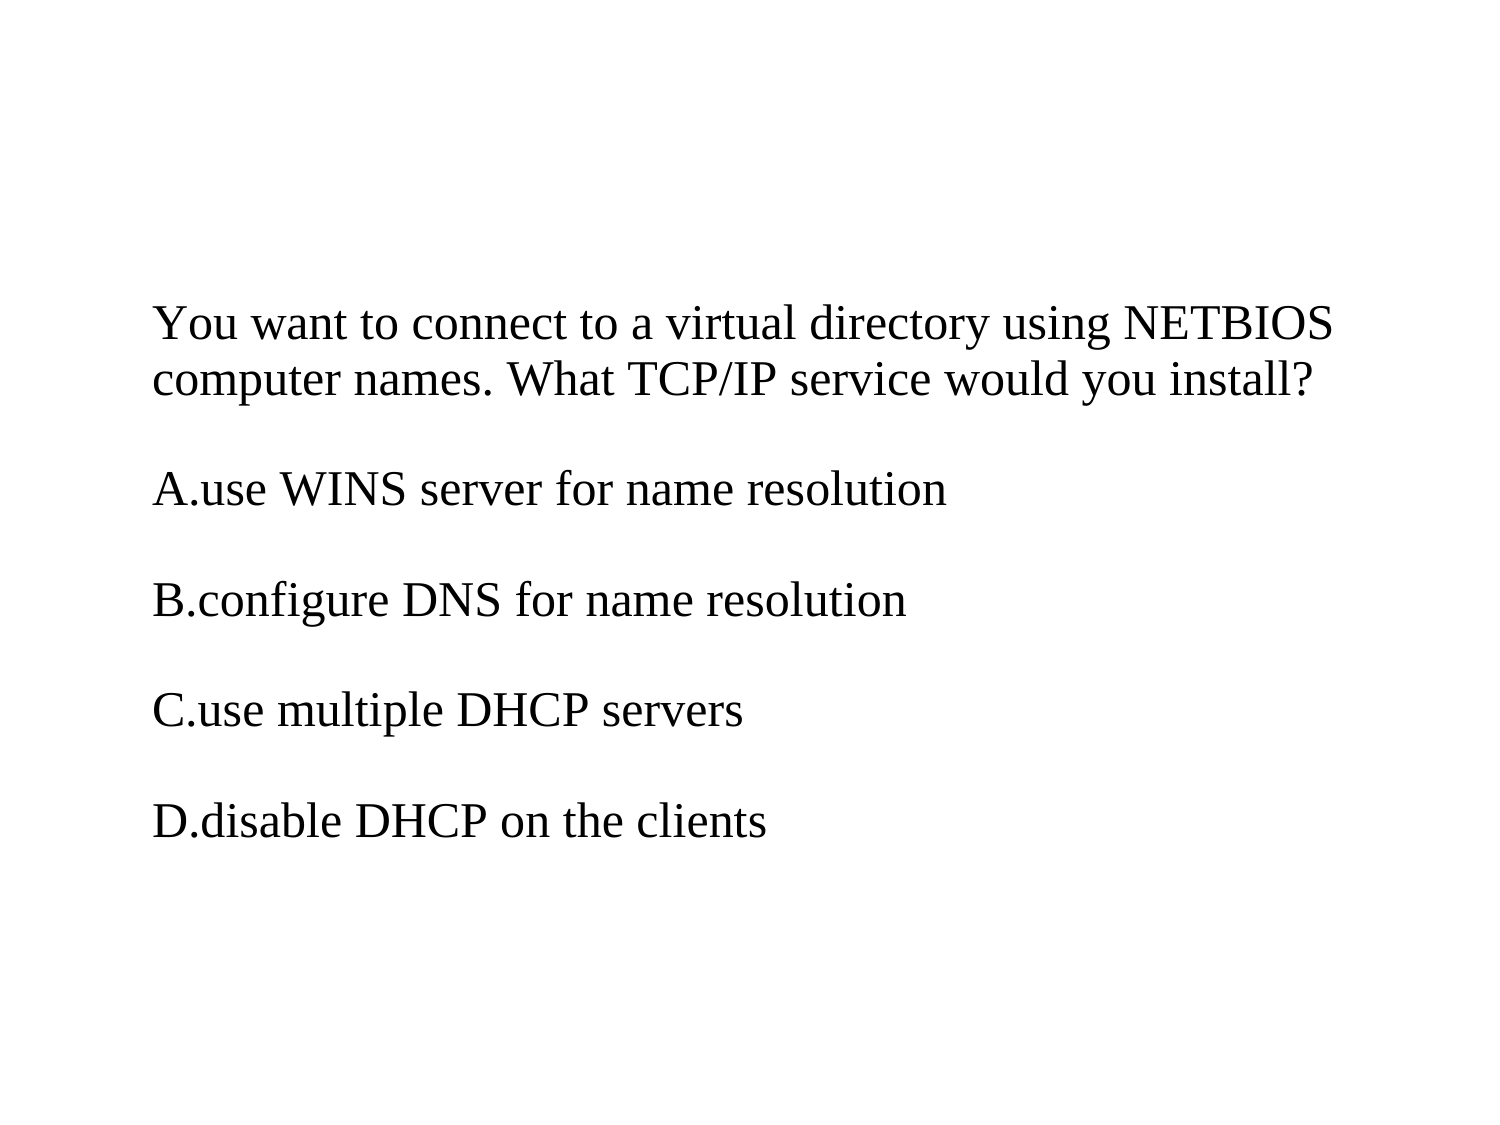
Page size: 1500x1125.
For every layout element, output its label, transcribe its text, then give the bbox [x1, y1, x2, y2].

text_box You want to connect to a virtual directory using NETBIOS computer names. What TCP/IP service would you install? A.use WINS server for name resolution B.configure DNS for name resolution C.use multiple DHCP servers D.disable DHCP on the clients [137, 287, 1400, 911]
